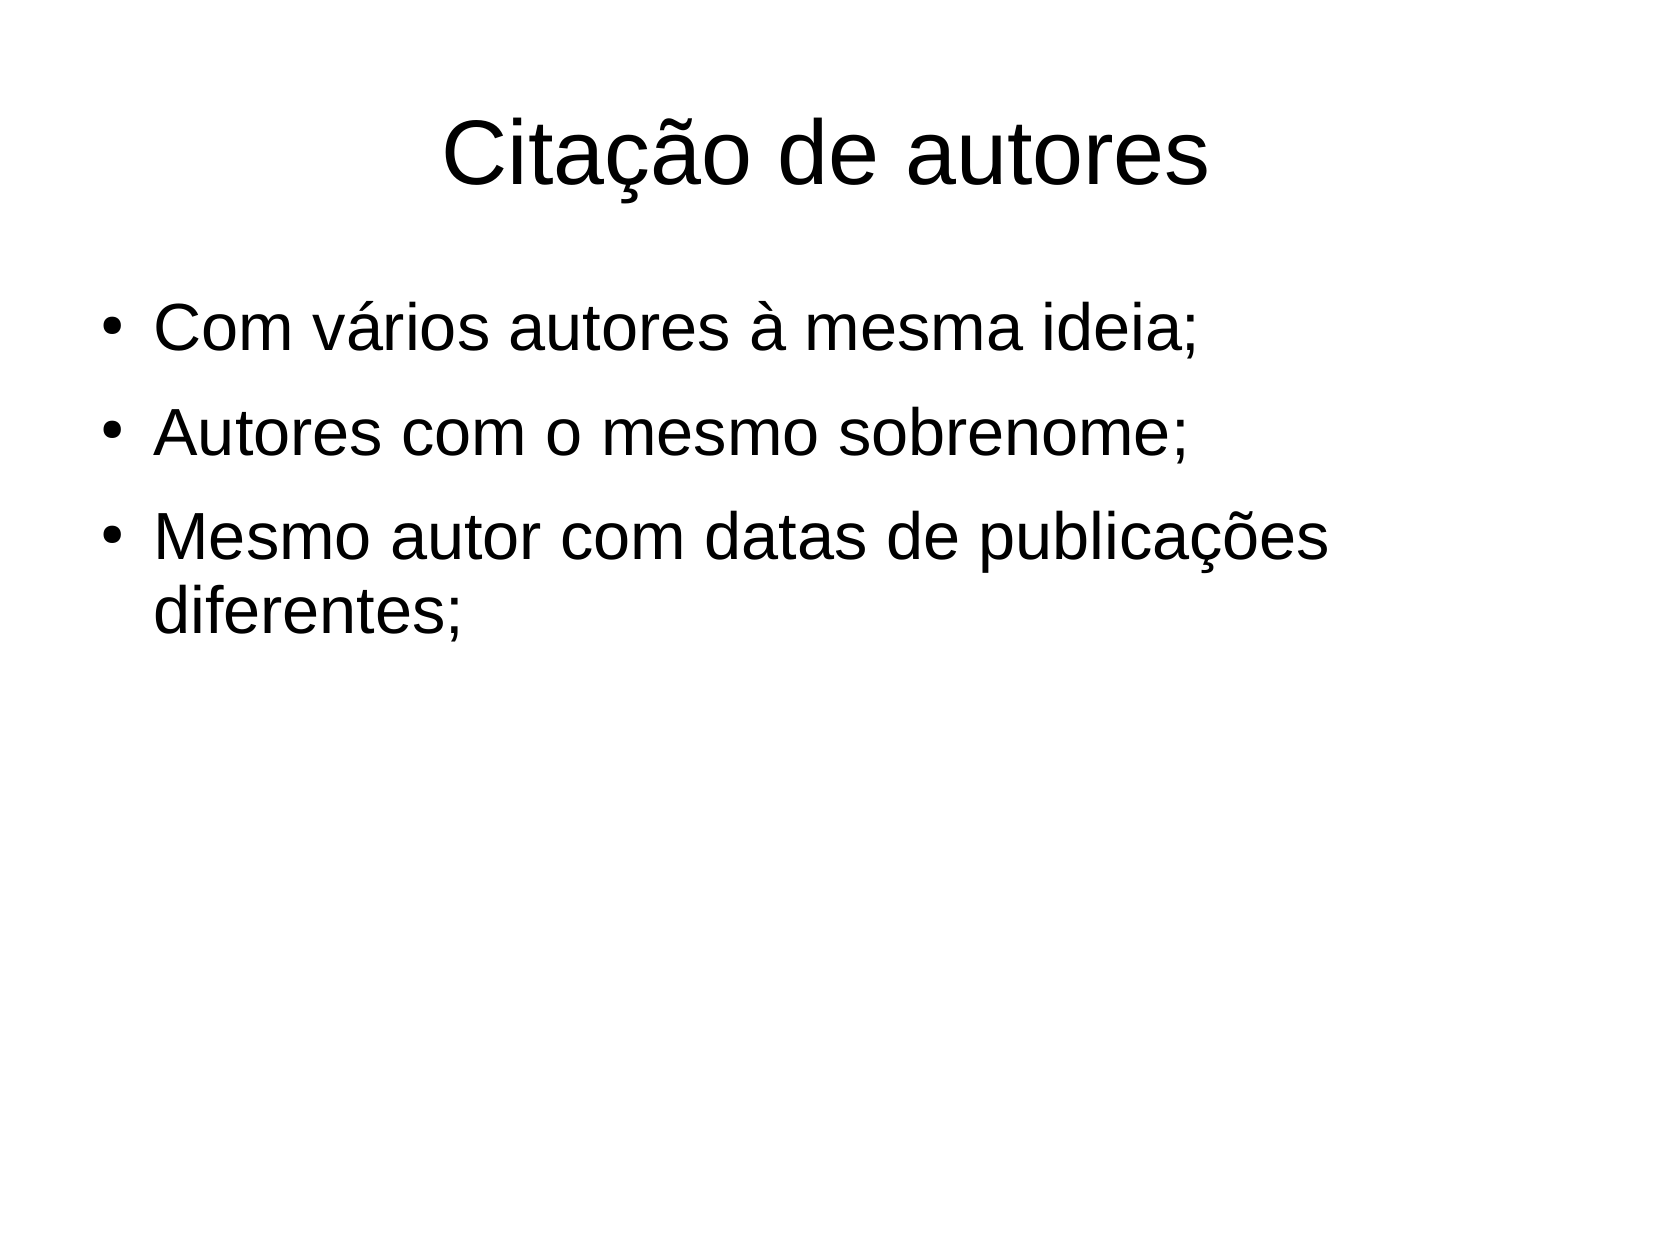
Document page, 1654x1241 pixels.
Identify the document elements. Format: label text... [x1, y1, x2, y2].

title Citação de autores [82, 49, 1571, 257]
list Com vários autores à mesma ideia; Autores com o mesmo sobrenome; Mesmo autor com datas de publicações diferentes; [82, 290, 1571, 1010]
